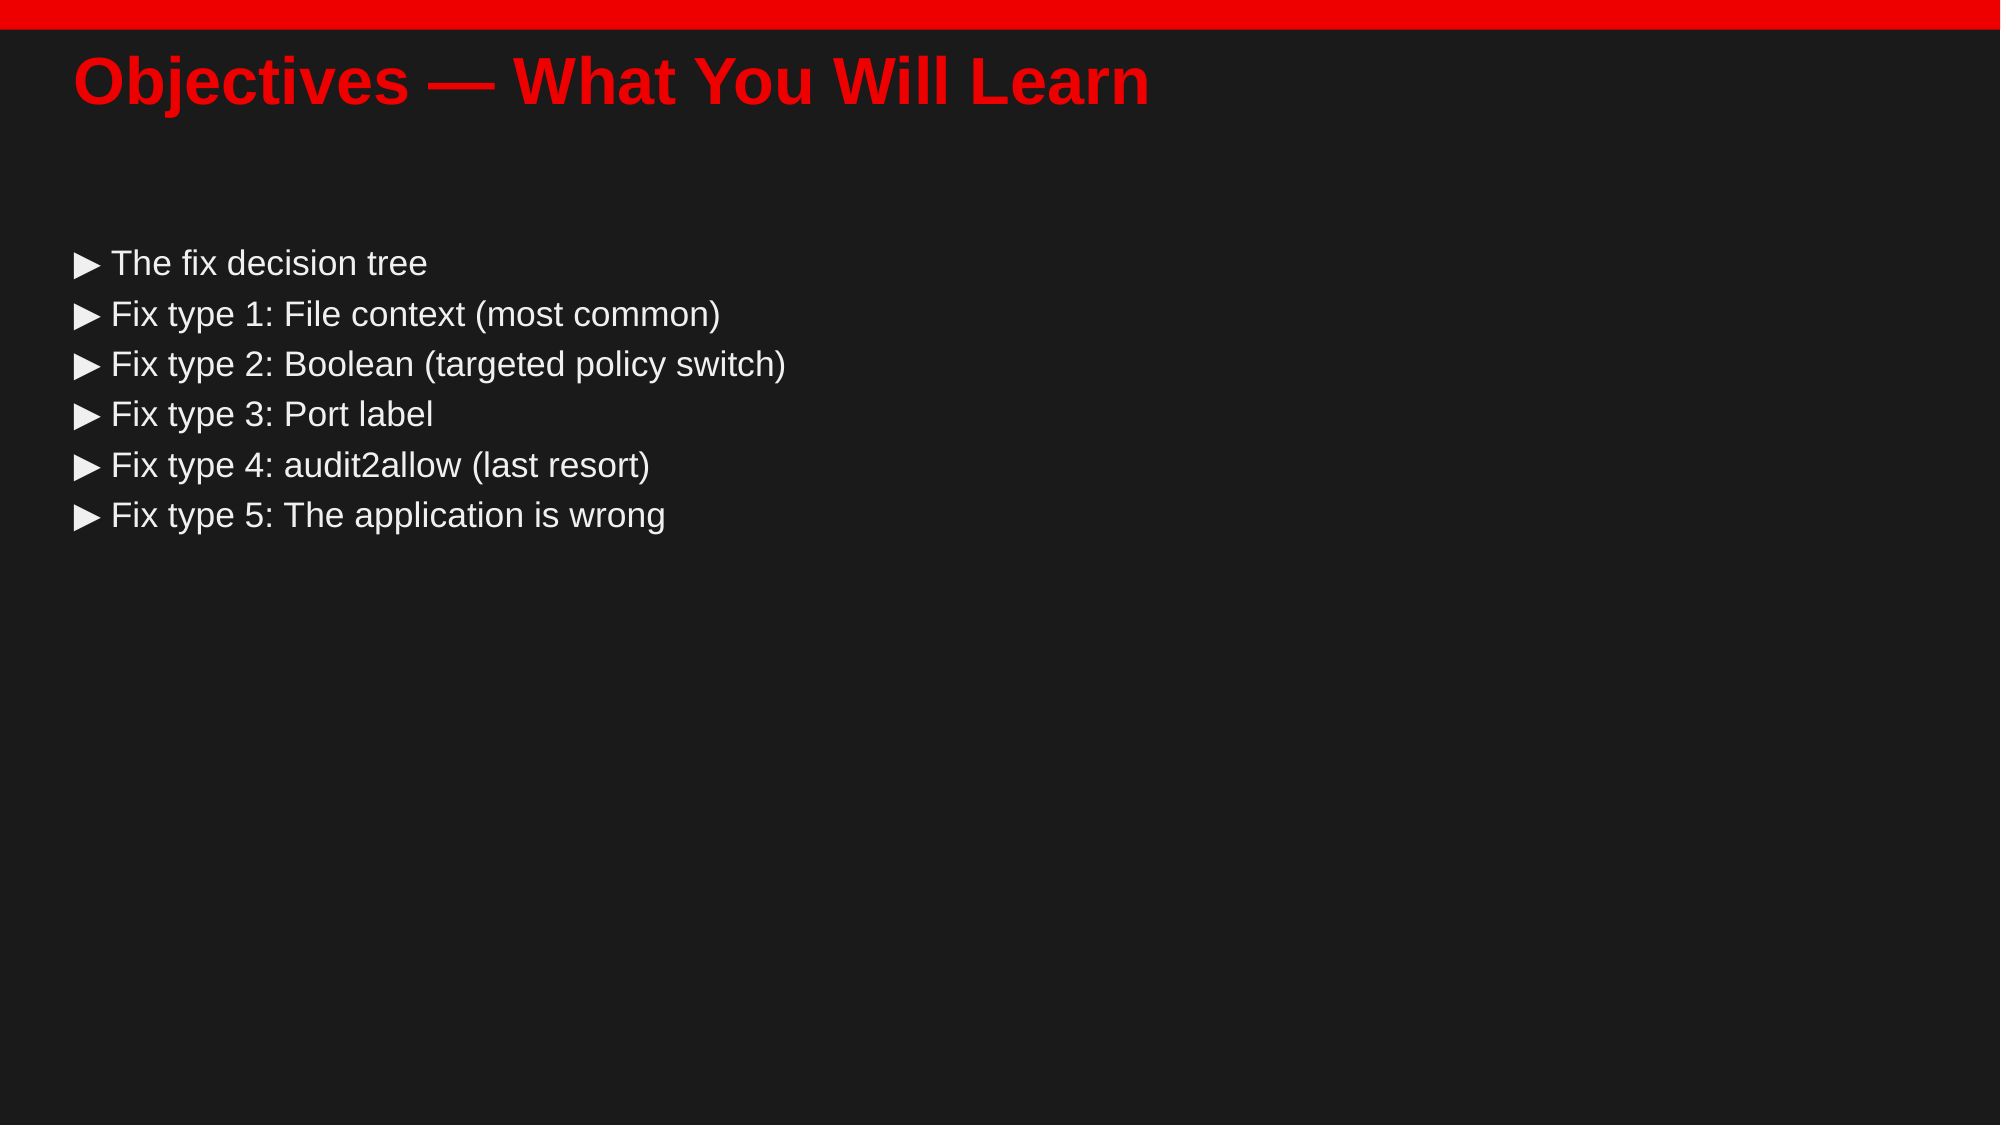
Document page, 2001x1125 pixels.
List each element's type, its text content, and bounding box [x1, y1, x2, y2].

text_box ▶ The fix decision tree ▶ Fix type 1: File context (most common) ▶ Fix type 2: Boolean (targeted policy switch) ▶ Fix type 3: Port label ▶ Fix type 4: audit2allow (last resort) ▶ Fix type 5: The application is wrong [59, 236, 1942, 1037]
text_box [0, 0, 2001, 30]
text_box Objectives — What You Will Learn [59, 36, 1942, 208]
